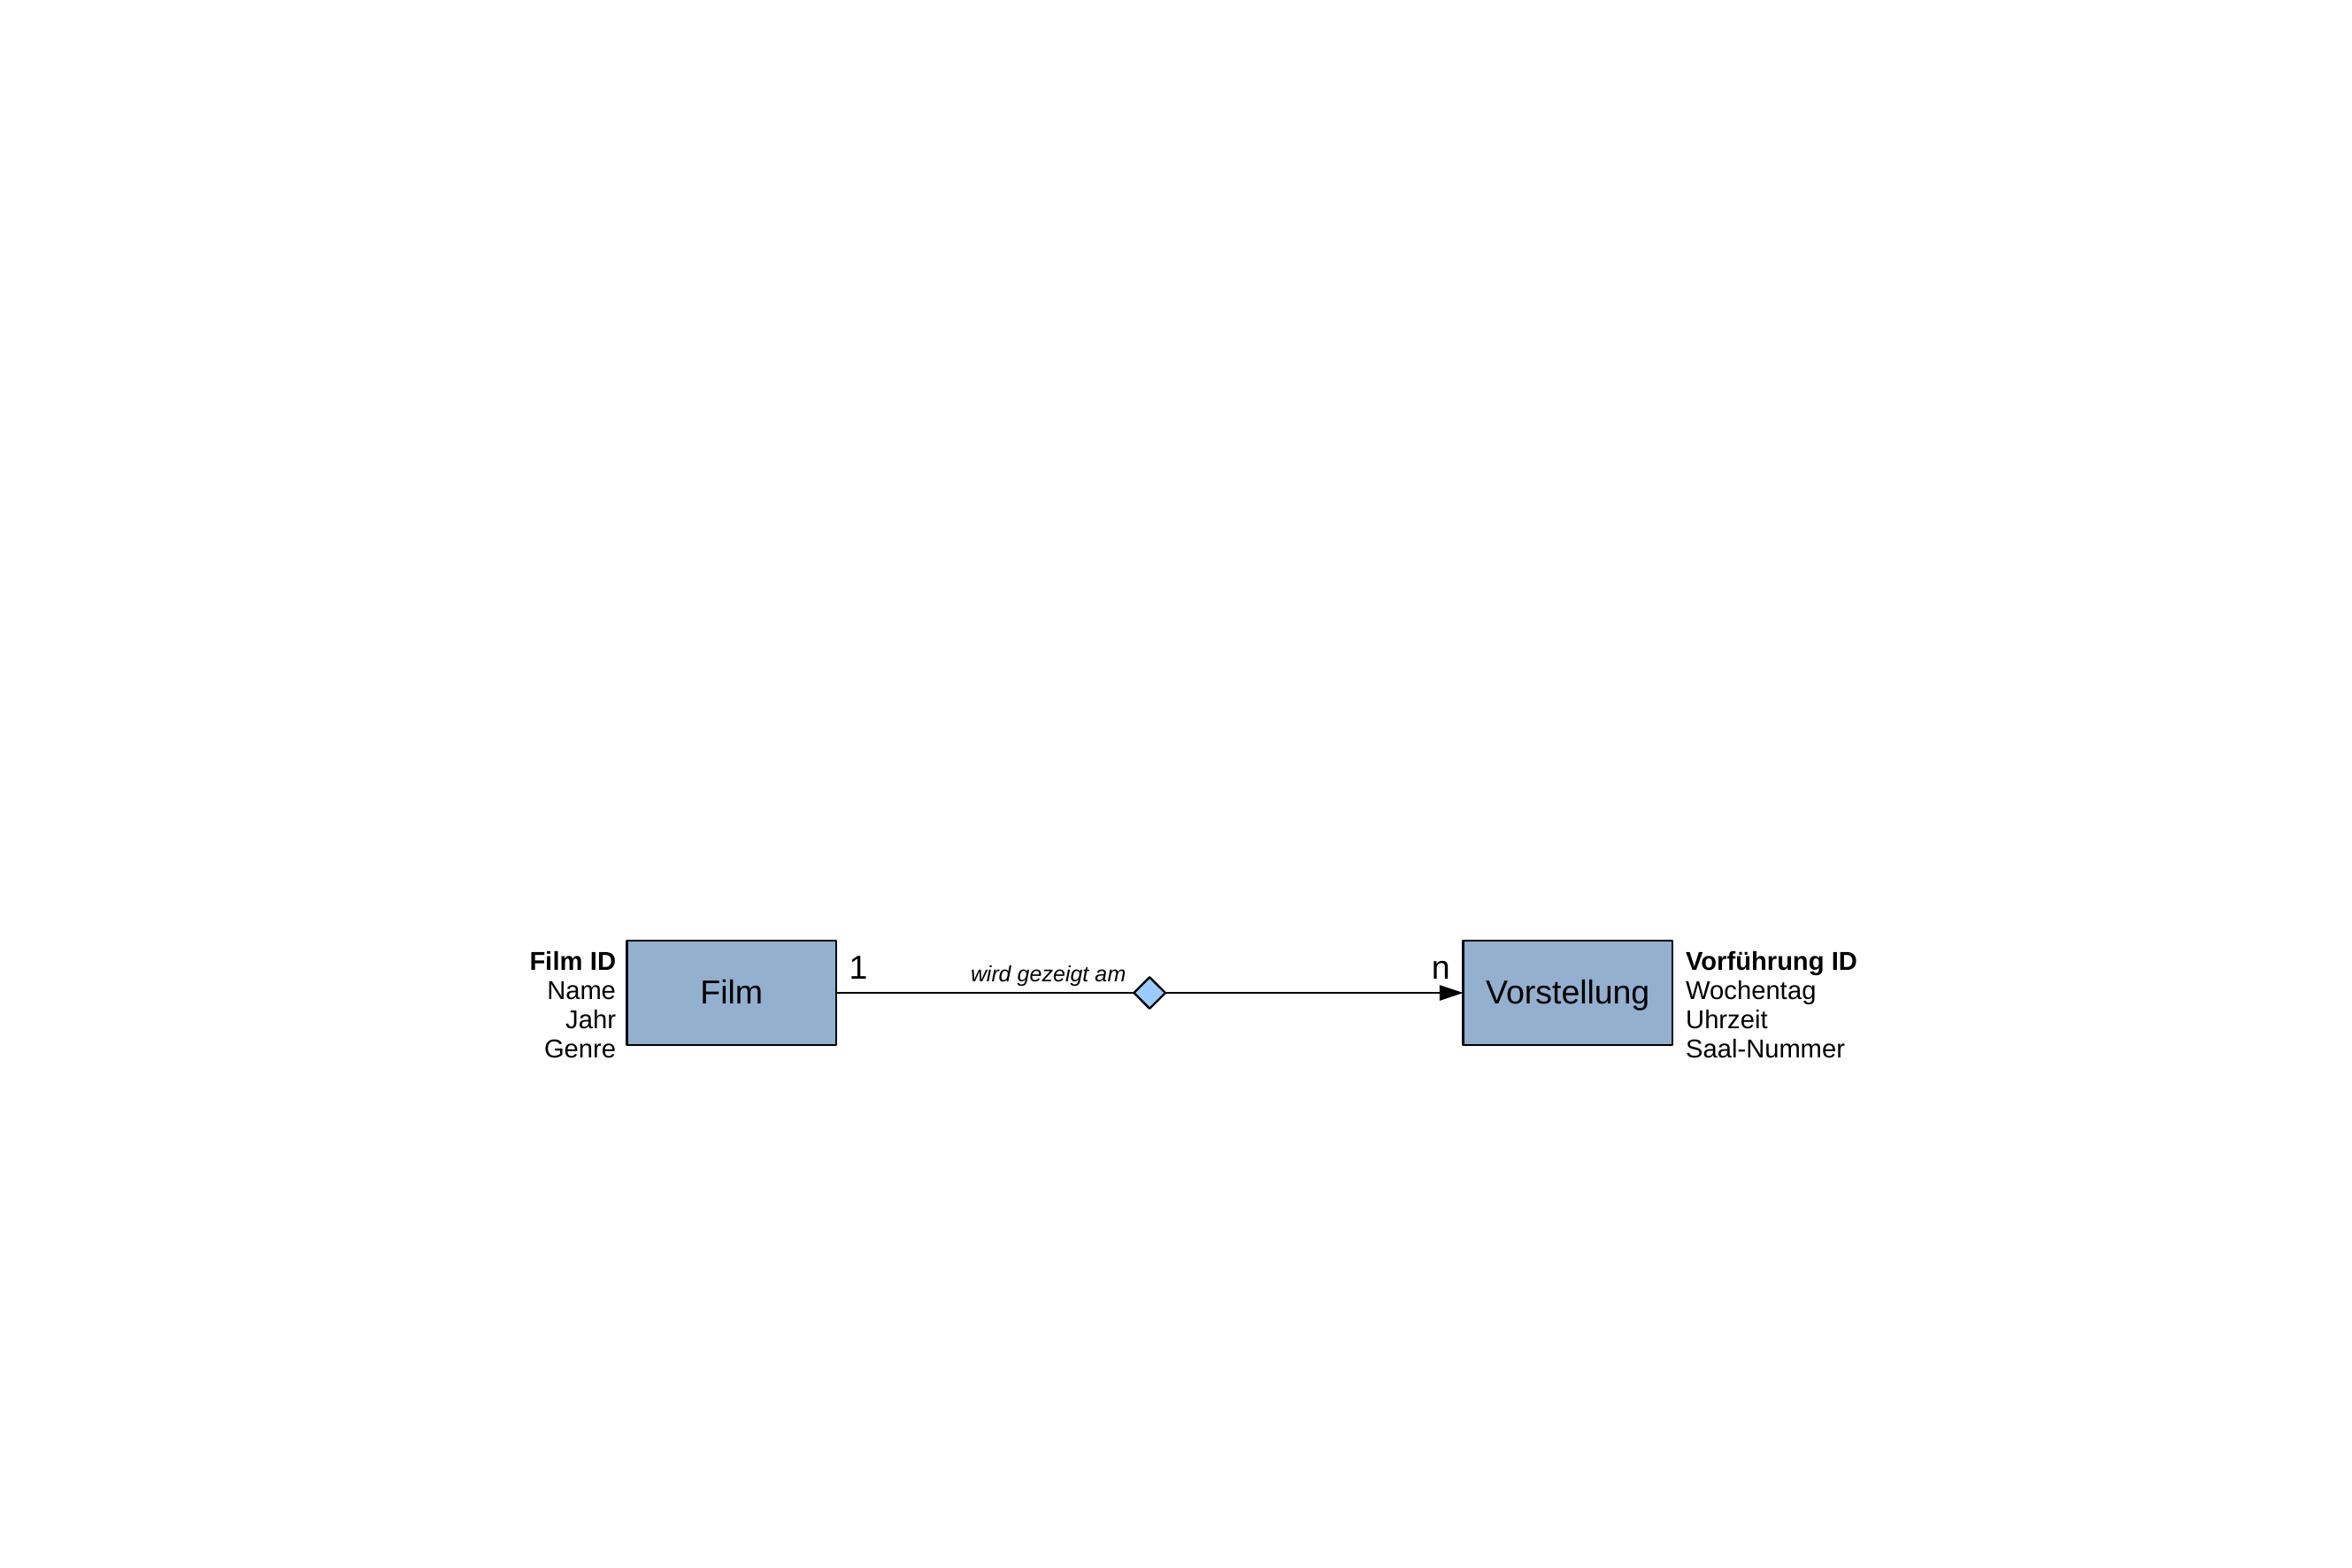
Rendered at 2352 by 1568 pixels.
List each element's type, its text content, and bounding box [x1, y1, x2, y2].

text_box Film [626, 940, 836, 1046]
text_box 1 [835, 942, 881, 994]
text_box wird gezeigt am [957, 955, 1140, 994]
text_box Vorführung ID Wochentag Uhrzeit Saal-Nummer [1672, 940, 1872, 1070]
text_box Film ID Name Jahr Genre [516, 940, 629, 1070]
text_box [1134, 977, 1165, 1009]
text_box n [1418, 942, 1464, 994]
text_box Vorstellung [1463, 940, 1672, 1046]
